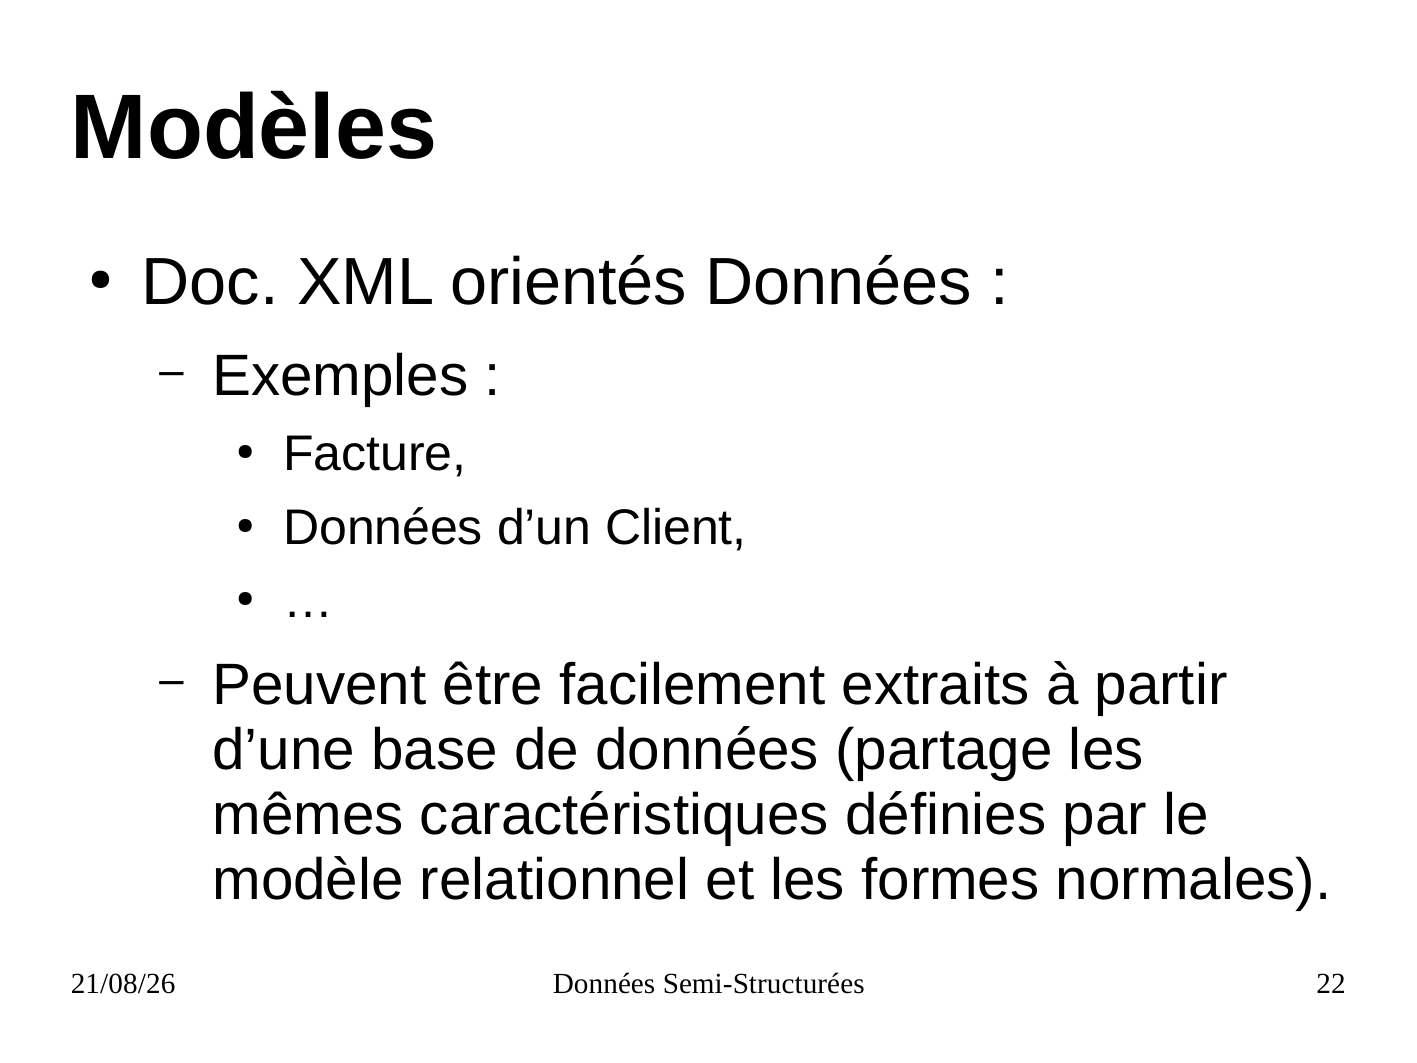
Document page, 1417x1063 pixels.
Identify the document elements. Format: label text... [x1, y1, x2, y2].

title Modèles [70, 42, 1346, 212]
list Doc. XML orientés Données : Exemples : Facture, Données d’un Client, … Peuvent être facilement extraits à partir d’une base de données (partage les mêmes caractéristiques définies par le modèle relationnel et les formes normales). [70, 244, 1346, 925]
